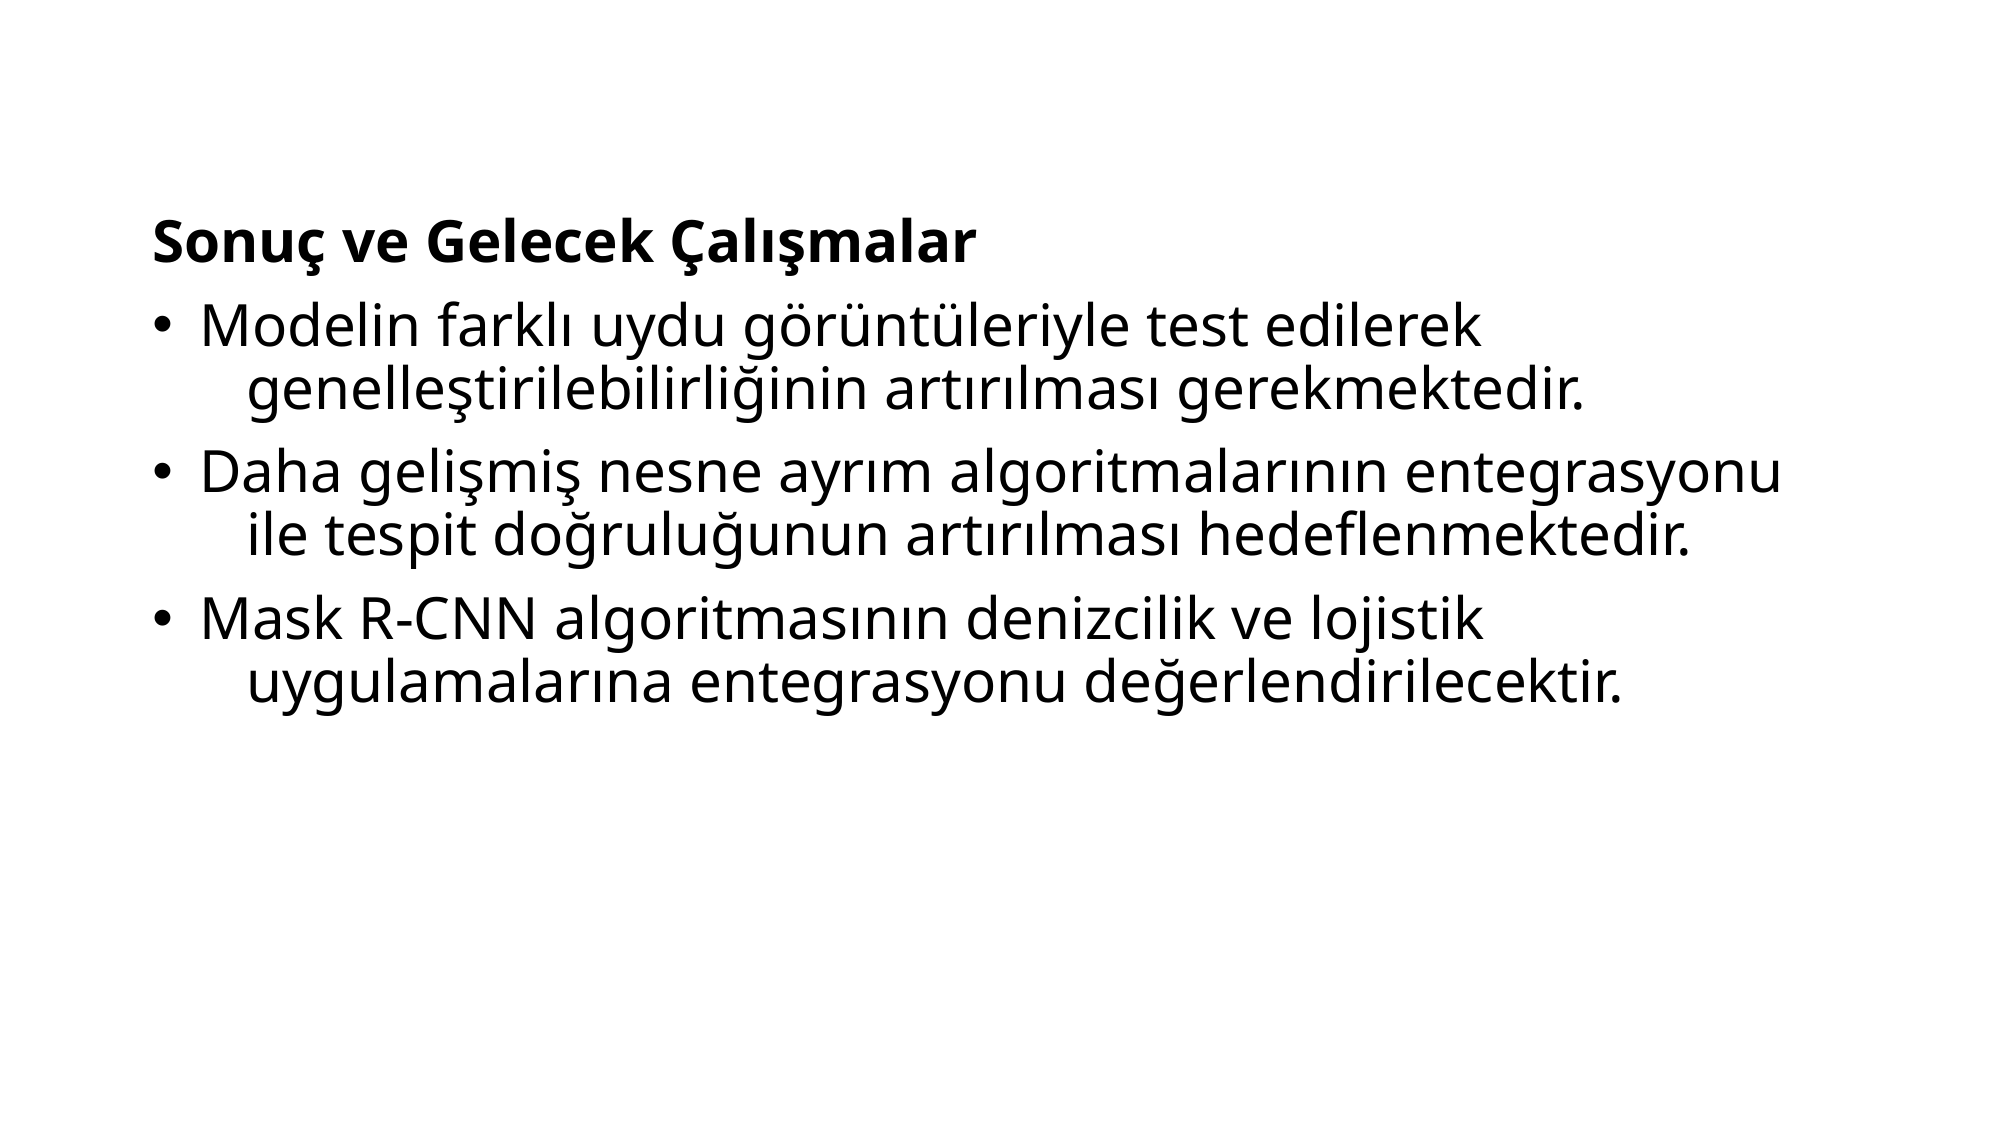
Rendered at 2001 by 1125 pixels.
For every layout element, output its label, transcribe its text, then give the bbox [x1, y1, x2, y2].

list Sonuç ve Gelecek Çalışmalar Modelin farklı uydu görüntüleriyle test edilerek genelleştirilebilirliğinin artırılması gerekmektedir. Daha gelişmiş nesne ayrım algoritmalarının entegrasyonu ile tespit doğruluğunun artırılması hedeflenmektedir. Mask R-CNN algoritmasının denizcilik ve lojistik uygulamalarına entegrasyonu değerlendirilecektir. [137, 204, 1863, 919]
